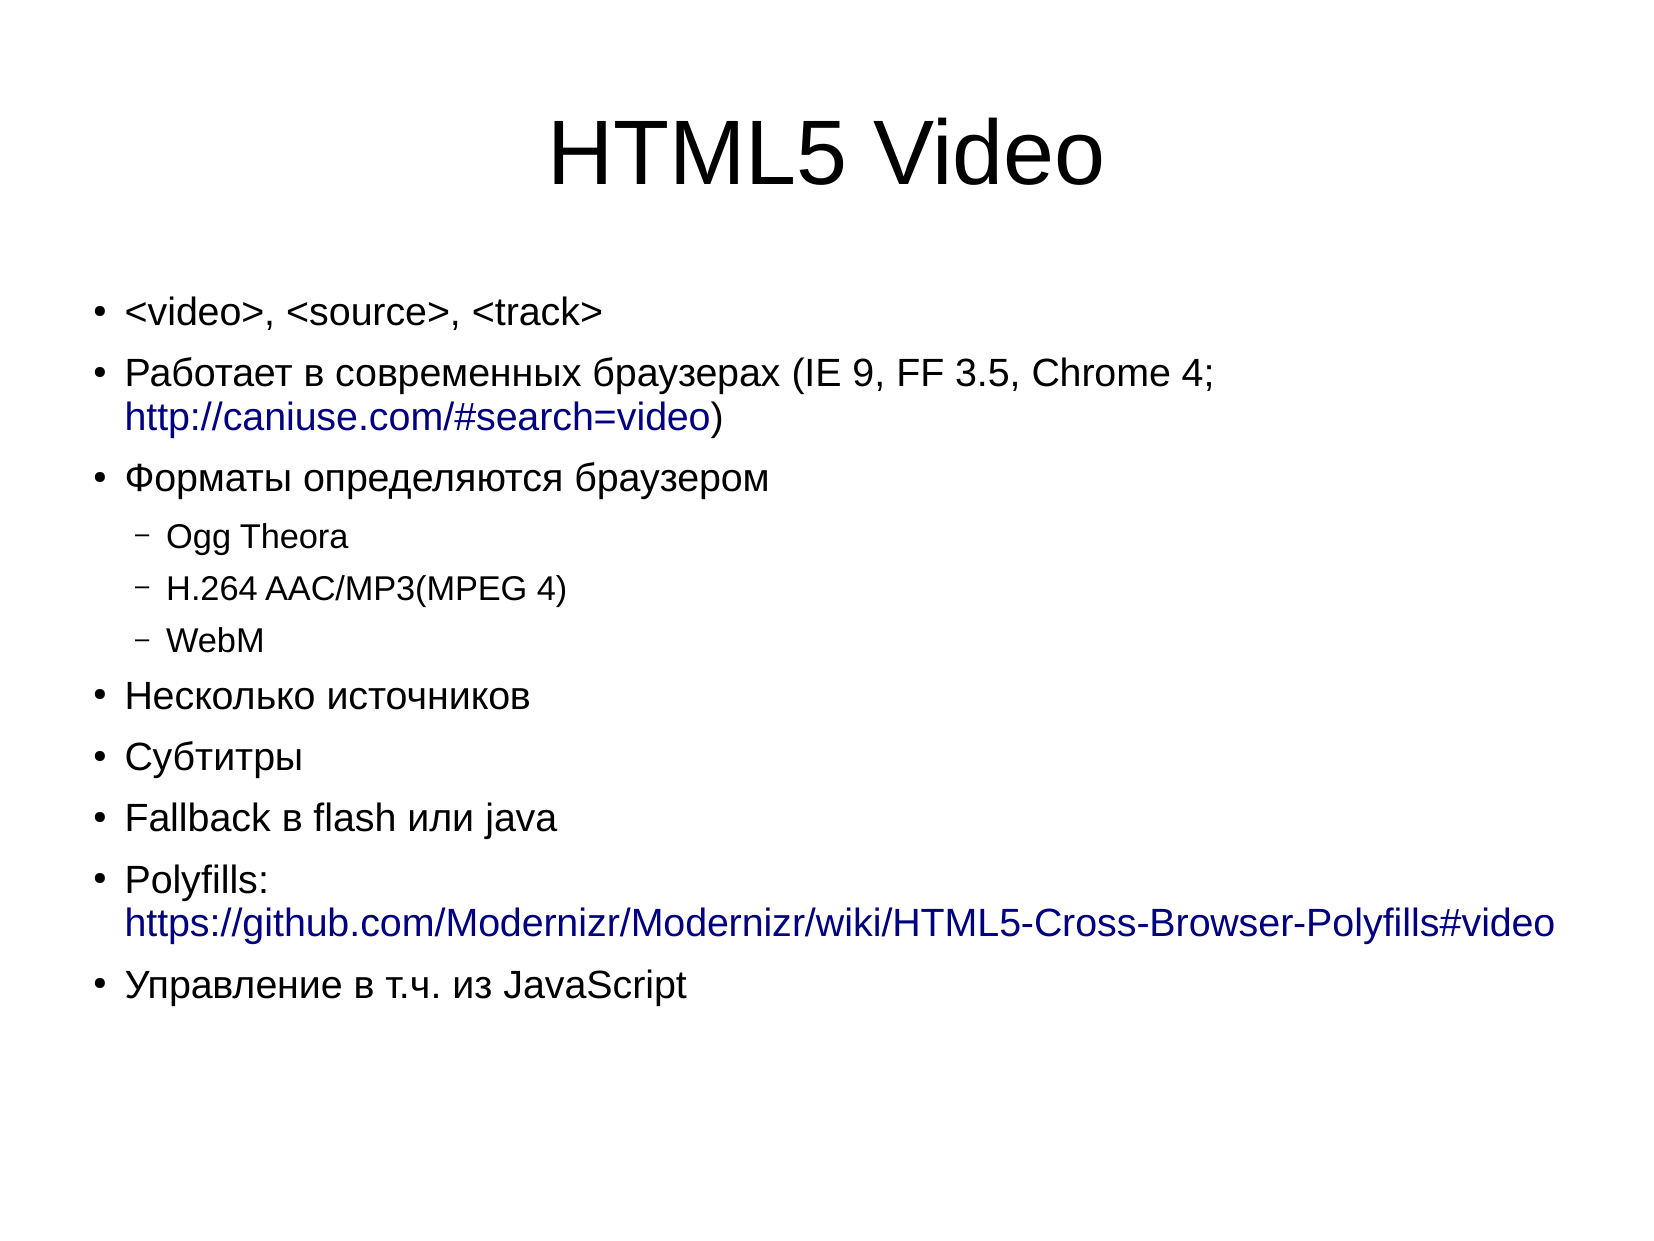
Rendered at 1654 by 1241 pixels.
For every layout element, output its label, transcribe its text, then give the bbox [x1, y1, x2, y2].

title HTML5 Video [82, 49, 1571, 257]
list <video>, <source>, <track> Работает в современных браузерах (IE 9, FF 3.5, Chrome 4; http://caniuse.com/#search=video) Форматы определяются браузером Ogg Theora H.264 AAC/MP3(MPEG 4) WebM Несколько источников Субтитры Fallback в flash или java Polyfills: https://github.com/Modernizr/Modernizr/wiki/HTML5-Cross-Browser-Polyfills#video Управление в т.ч. из JavaScript [82, 290, 1571, 1010]
